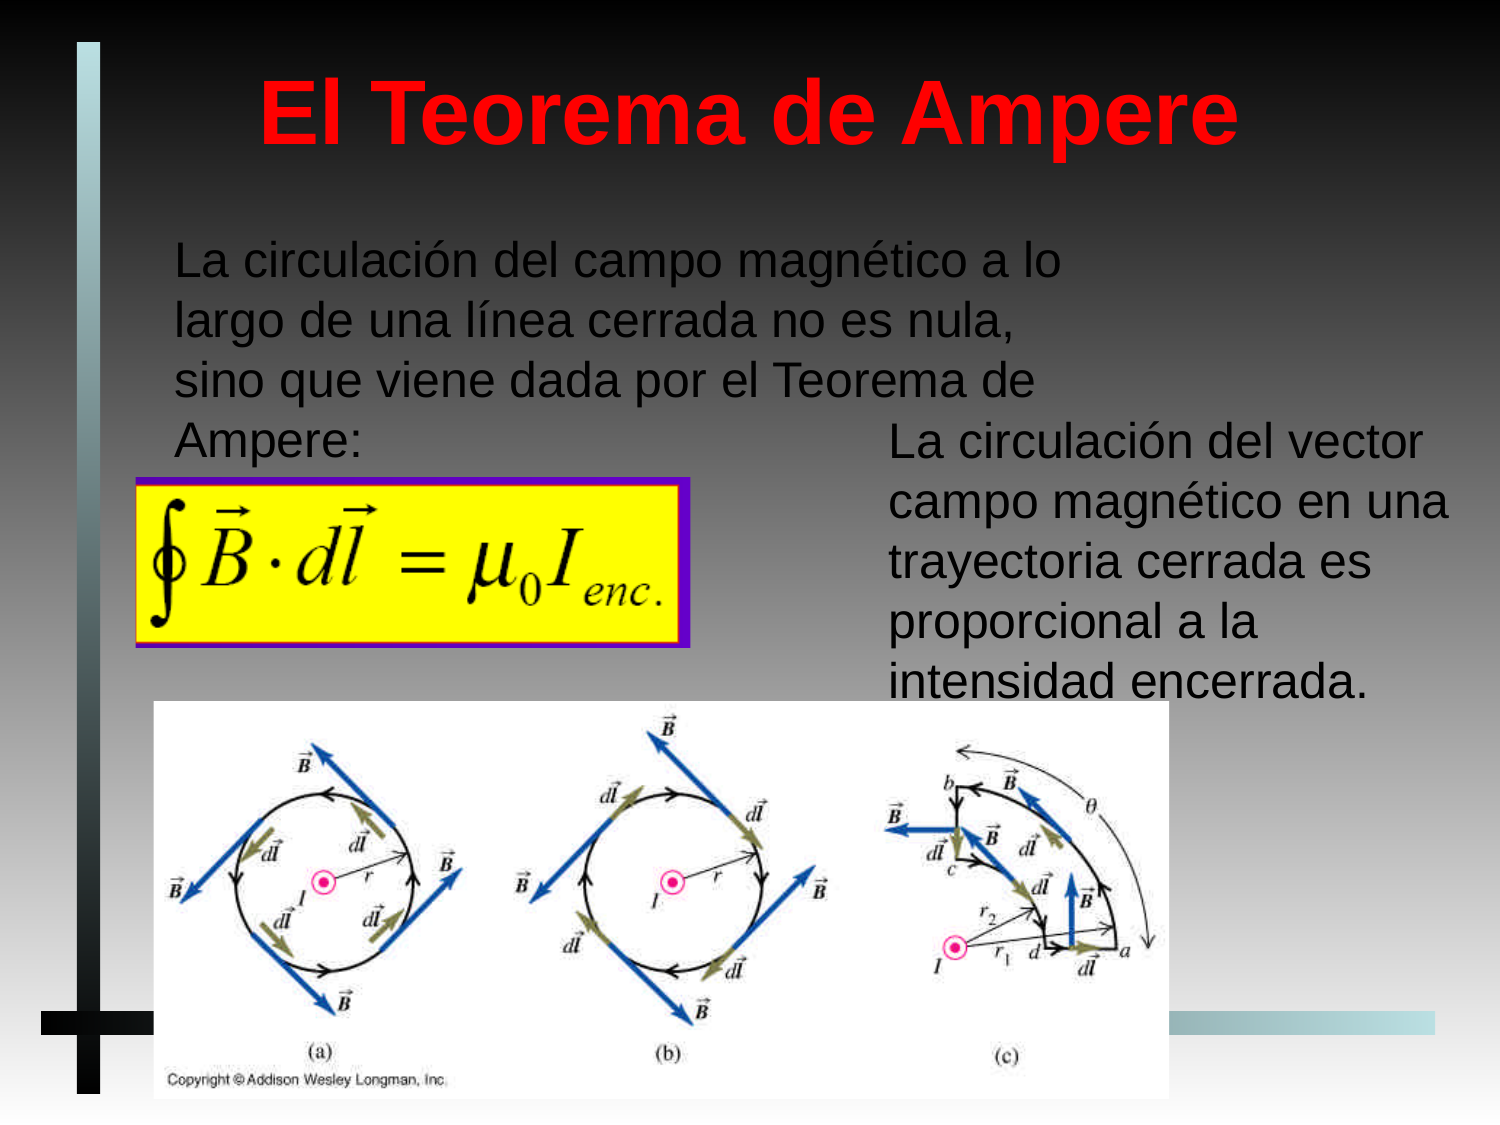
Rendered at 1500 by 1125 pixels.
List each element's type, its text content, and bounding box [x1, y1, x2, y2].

text_box La circulación del campo magnético a lo largo de una línea cerrada no es nula, sino que viene dada por el Teorema de Ampere: [159, 219, 1093, 475]
text_box La circulación del vector campo magnético en una trayectoria cerrada es proporcional a la intensidad encerrada. [874, 401, 1500, 717]
picture [153, 701, 1170, 1099]
title El Teorema de Ampere [75, 45, 1425, 233]
picture [135, 477, 691, 648]
